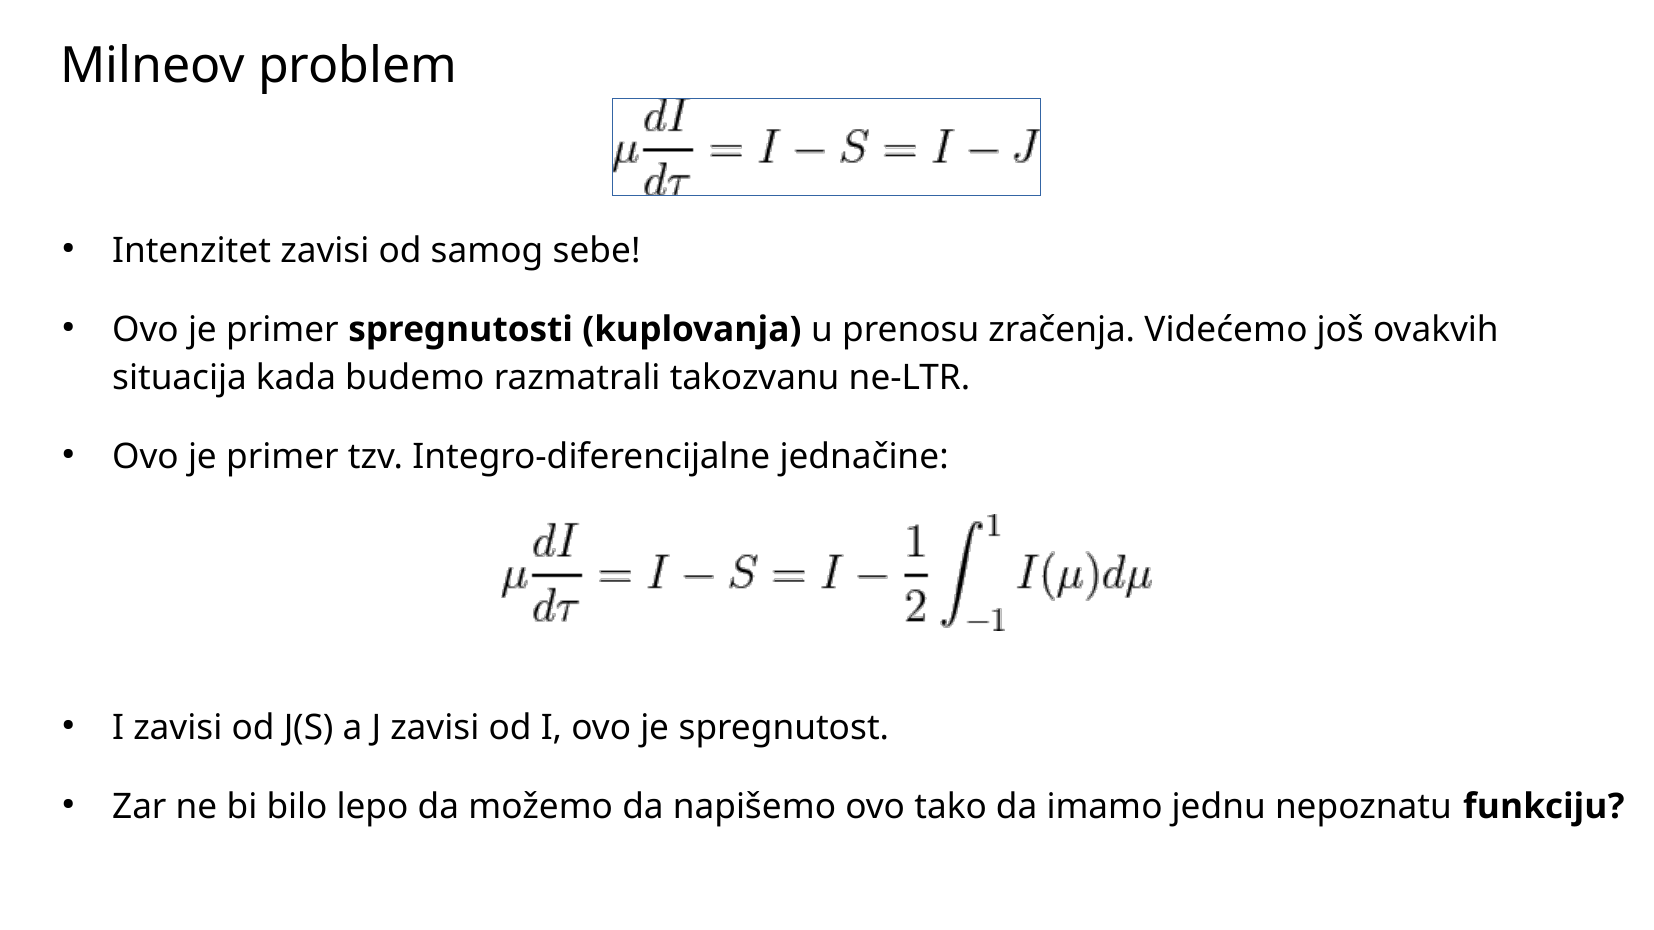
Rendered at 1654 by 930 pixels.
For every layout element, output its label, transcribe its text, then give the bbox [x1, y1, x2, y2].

picture [501, 514, 1152, 631]
list Intenzitet zavisi od samog sebe! Ovo je primer spregnutosti (kuplovanja) u prenosu zračenja. Videćemo još ovakvih situacija kada budemo razmatrali takozvanu ne-LTR. Ovo je primer tzv. Integro-diferencijalne jednačine: I zavisi od J(S) a J zavisi od I, ovo je spregnutost. Zar ne bi bilo lepo da možemo da napišemo ovo tako da imamo jednu nepoznatu funkciju? [45, 225, 1635, 880]
title Milneov problem [59, 13, 1648, 113]
picture [612, 98, 1041, 196]
